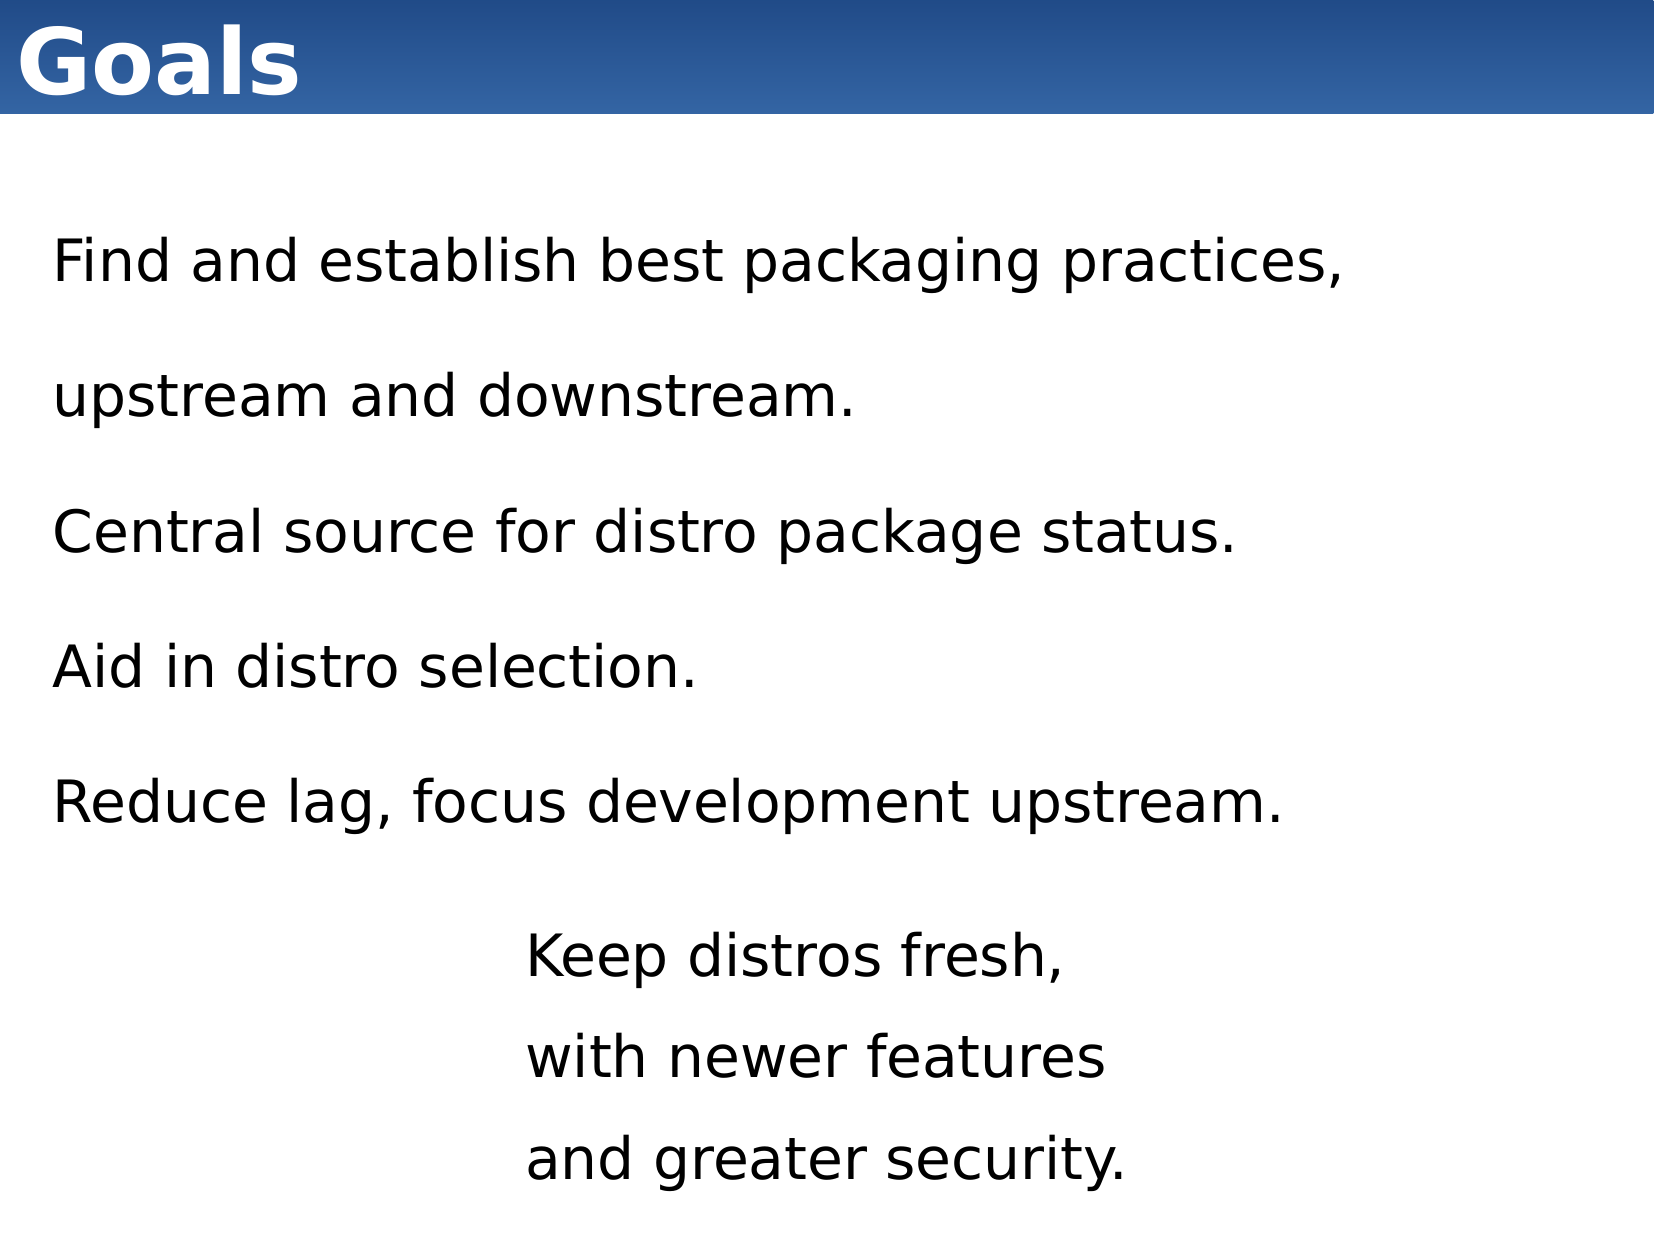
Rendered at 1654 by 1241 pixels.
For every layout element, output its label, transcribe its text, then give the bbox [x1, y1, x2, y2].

text_box Goals [1, 2, 318, 124]
text_box Find and establish best packaging practices, upstream and downstream. Central source for distro package status. Aid in distro selection. Reduce lag, focus development upstream. [37, 152, 1605, 777]
text_box [0, 0, 1654, 114]
text_box Keep distros fresh, with newer features and greater security. [510, 880, 1144, 1167]
